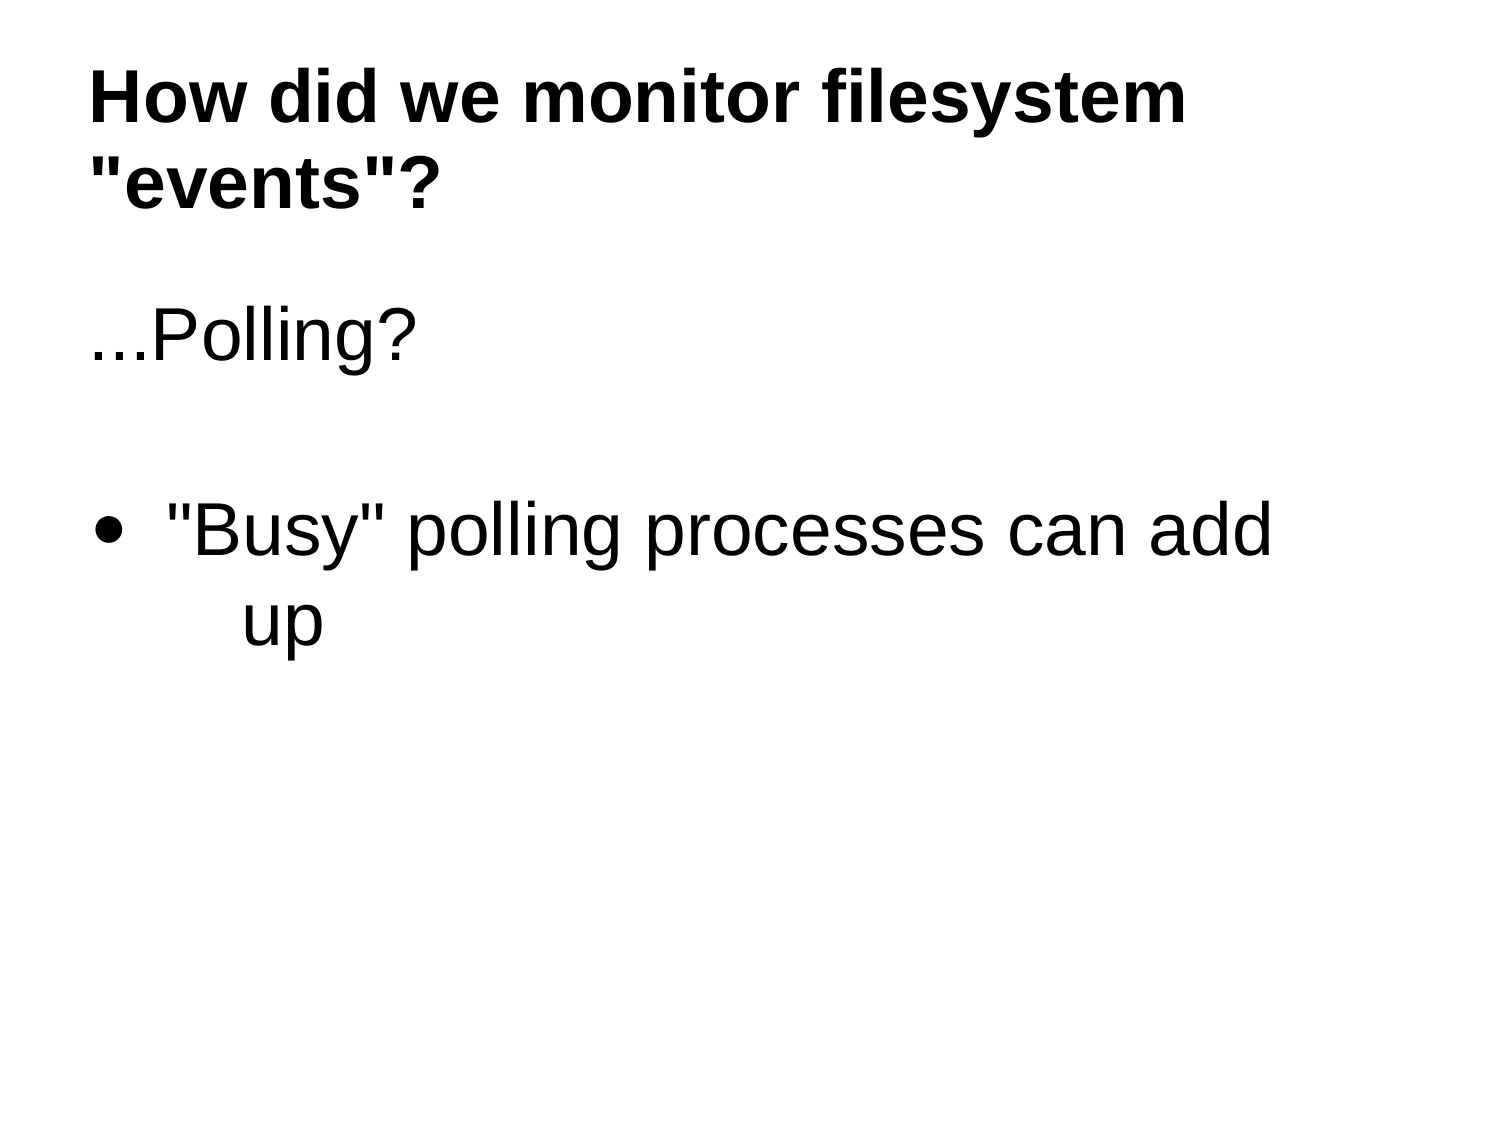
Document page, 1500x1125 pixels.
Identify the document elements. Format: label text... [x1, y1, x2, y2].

text_box How did we monitor filesystem "events"? ...Polling? "Busy" polling processes can add up [86, 51, 1378, 661]
